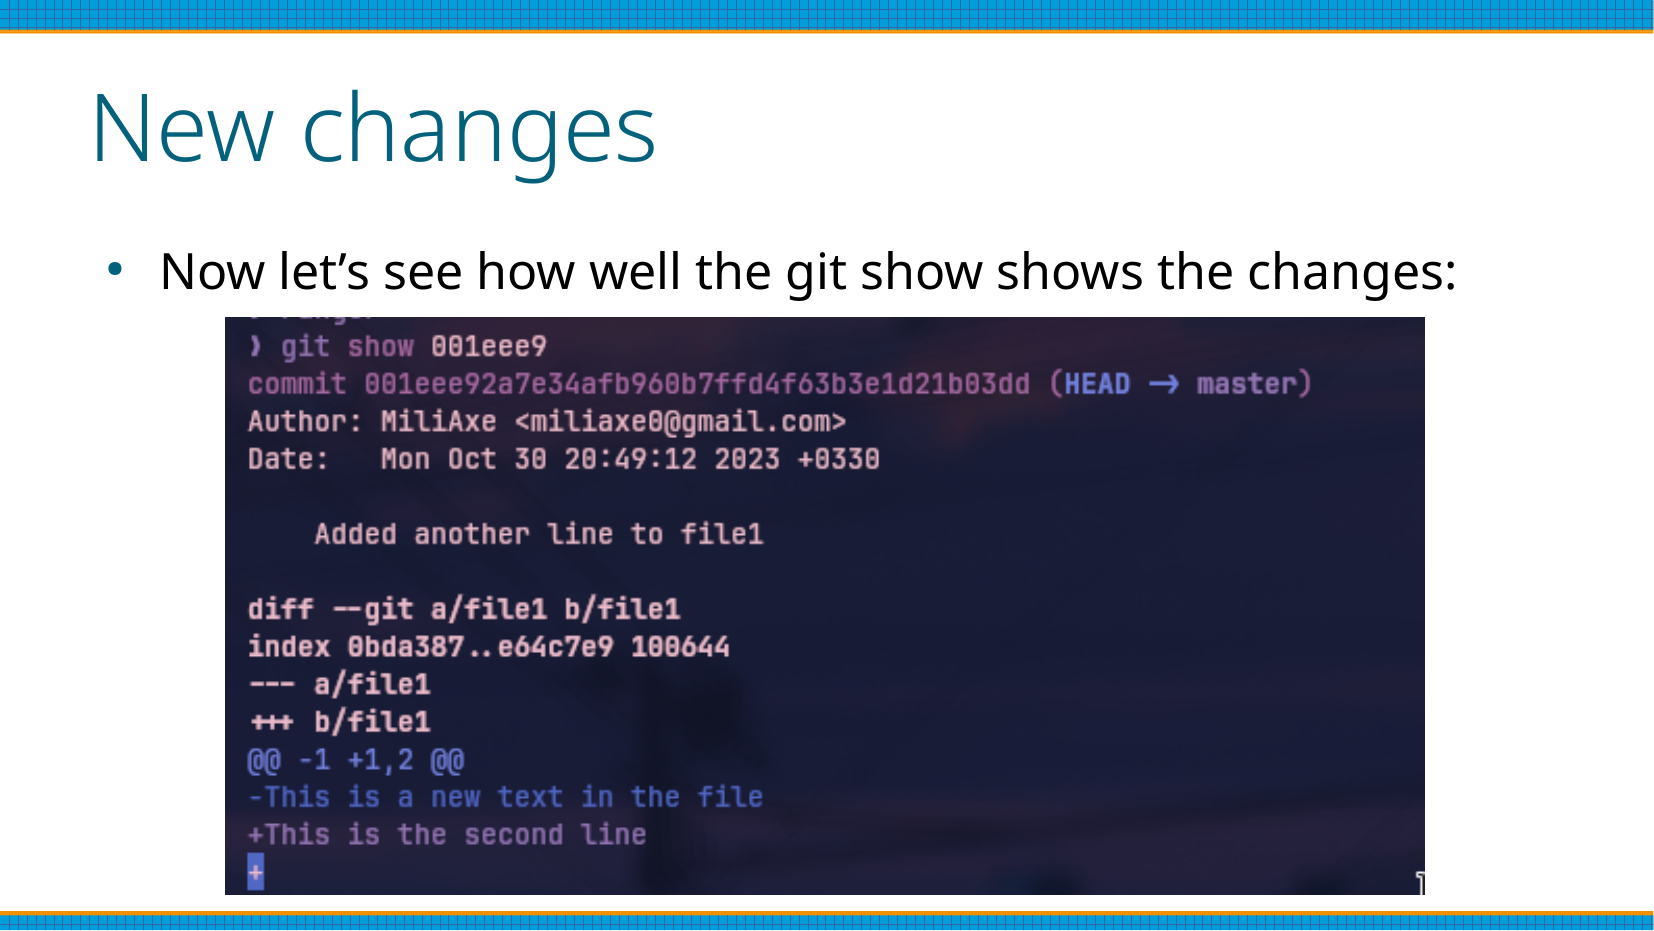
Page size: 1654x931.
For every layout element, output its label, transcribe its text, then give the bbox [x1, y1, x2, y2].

list Now let’s see how well the git show shows the changes: [88, 236, 1565, 338]
picture [225, 317, 1425, 895]
title New changes [88, 44, 1565, 207]
